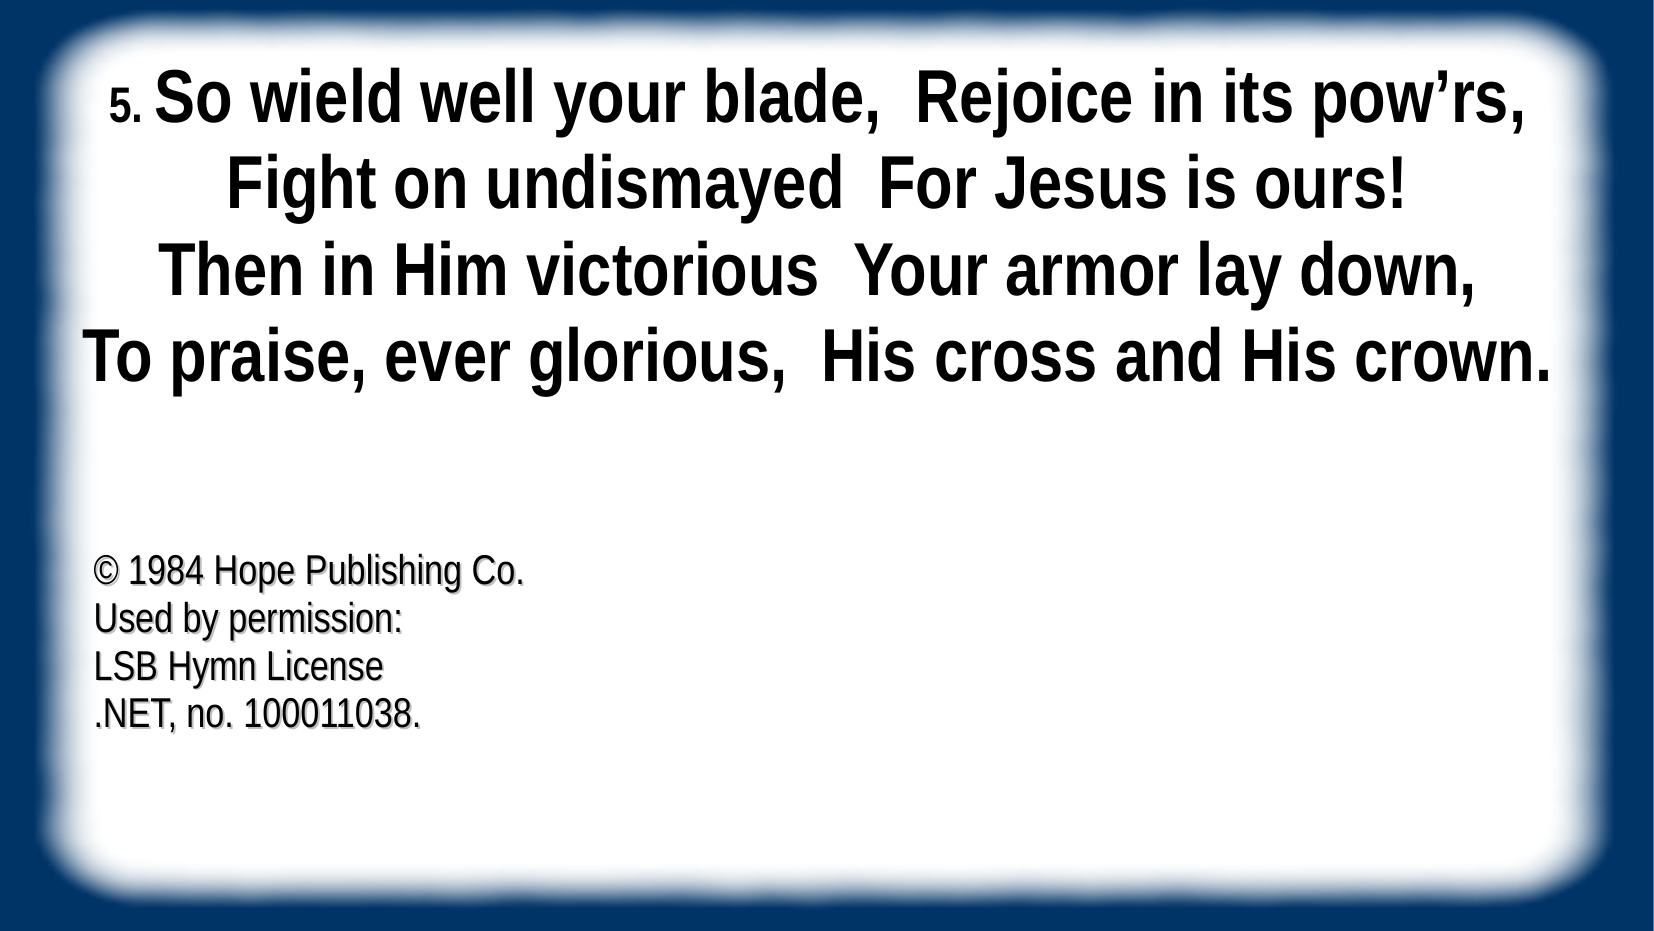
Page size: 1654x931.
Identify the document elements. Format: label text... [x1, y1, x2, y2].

picture [0, 0, 1654, 931]
text_box 5. So wield well your blade, Rejoice in its pow’rs, Fight on undismayed For Jesus is ours! Then in Him victorious Your armor lay down, To praise, ever glorious, His cross and His crown. © 1984 Hope Publishing Co. Used by permission: LSB Hymn License .NET, no. 100011038. [60, 45, 1576, 741]
